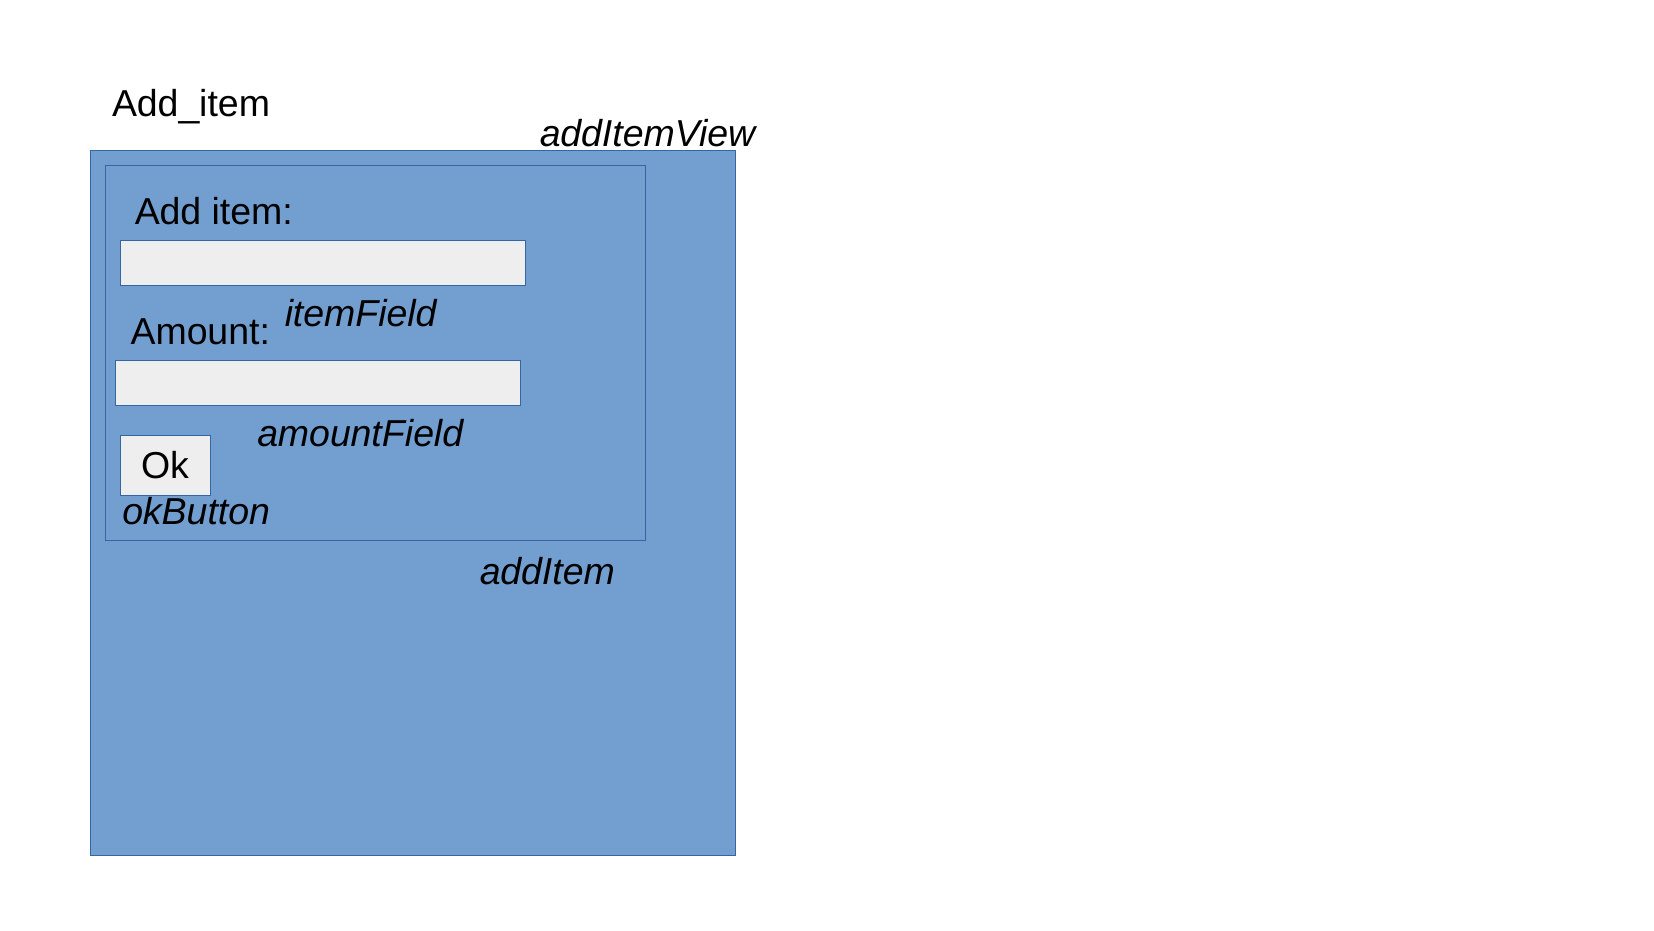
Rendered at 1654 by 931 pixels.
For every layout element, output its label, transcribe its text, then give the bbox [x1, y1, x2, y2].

text_box amountField [242, 405, 478, 462]
text_box Add item: [120, 183, 391, 240]
text_box Ok [120, 435, 211, 483]
text_box okButton [107, 483, 286, 541]
text_box Add_item [97, 75, 286, 132]
text_box itemField [270, 285, 452, 342]
text_box [90, 150, 736, 856]
text_box addItem [465, 543, 630, 601]
text_box Amount: [115, 303, 286, 360]
text_box addItemView [525, 105, 771, 162]
